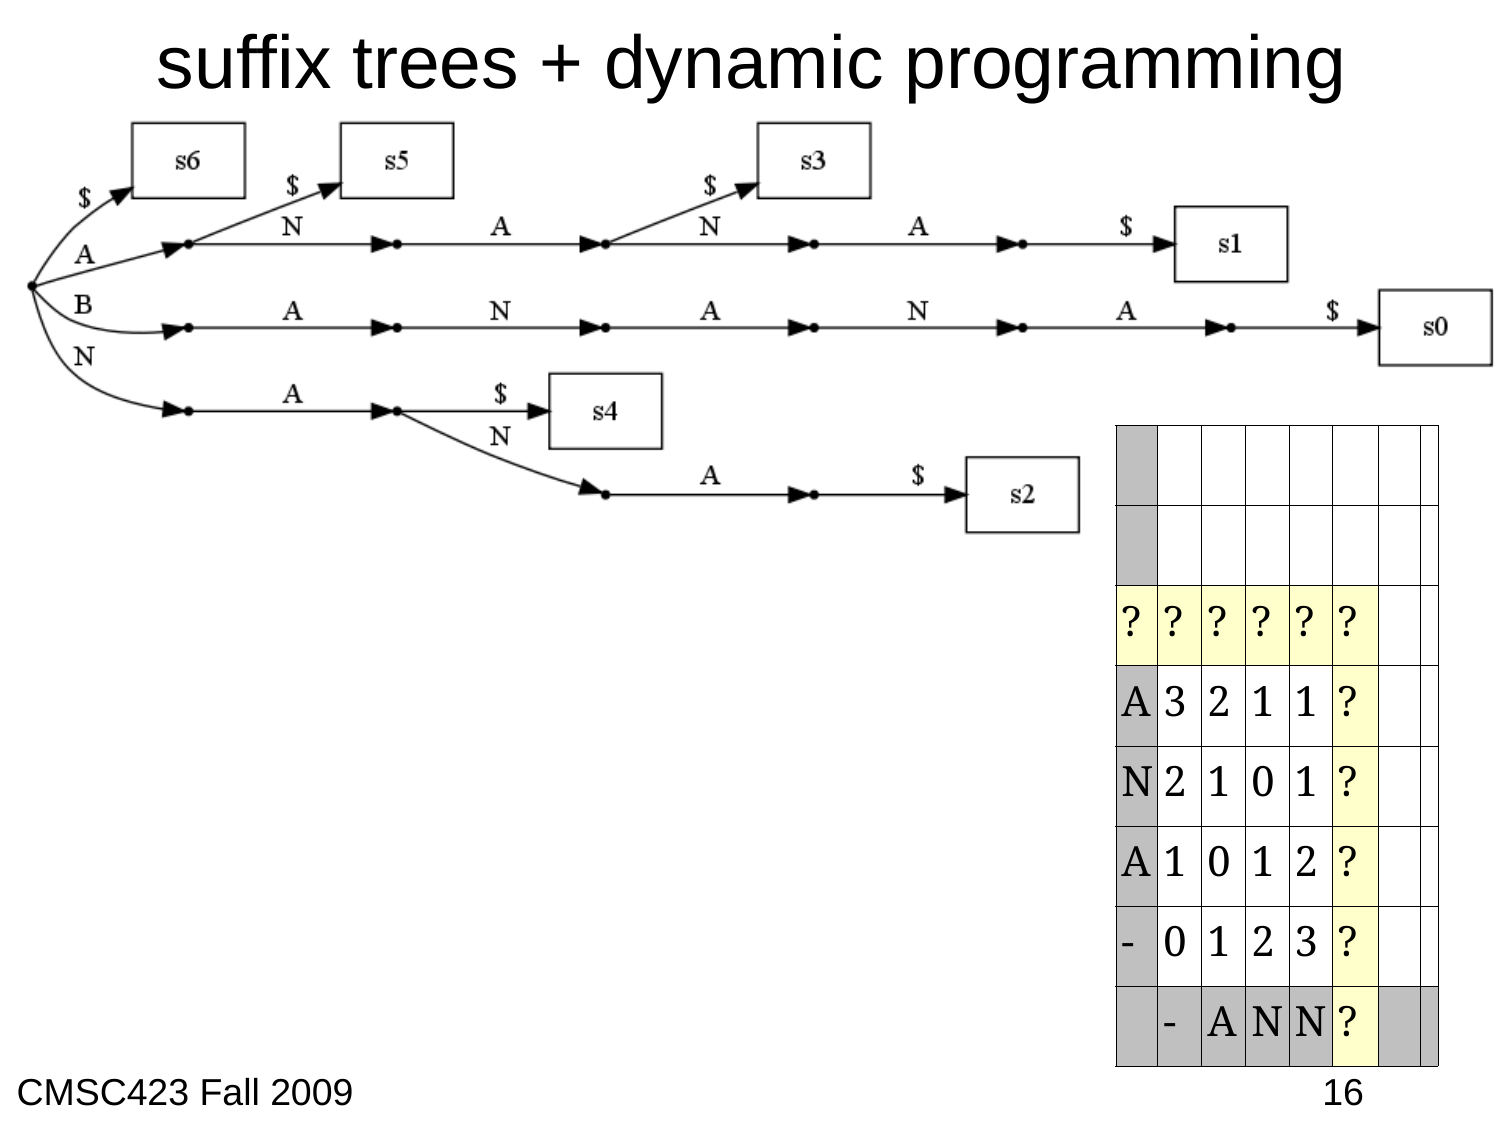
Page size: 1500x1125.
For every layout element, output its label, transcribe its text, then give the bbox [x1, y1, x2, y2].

table_cell ? [1158, 586, 1201, 665]
title suffix trees + dynamic programming [19, 17, 1485, 108]
table_cell [1333, 506, 1378, 585]
table_cell [1290, 506, 1332, 585]
table_cell A [1202, 987, 1245, 1066]
table_cell 1 [1158, 827, 1201, 906]
table_cell 2 [1158, 747, 1201, 826]
table_cell [1379, 827, 1420, 906]
table_cell [1421, 506, 1438, 585]
table_cell ? [1333, 586, 1378, 665]
table_cell ? [1333, 747, 1378, 826]
table_cell ? [1333, 907, 1378, 986]
table_cell 1 [1202, 747, 1245, 826]
table_header [1202, 426, 1245, 505]
table_header [1379, 426, 1420, 505]
table_cell [1117, 987, 1157, 1066]
table_cell [1379, 747, 1420, 826]
table_header [1421, 426, 1438, 505]
table_cell 1 [1246, 827, 1289, 906]
table_header [1117, 426, 1157, 505]
table_header [1290, 426, 1332, 505]
table_cell ? [1333, 827, 1378, 906]
table_cell 3 [1290, 907, 1332, 986]
table_cell ? [1290, 586, 1332, 665]
table_cell ? [1202, 586, 1245, 665]
table_cell [1379, 987, 1420, 1066]
table_cell [1158, 506, 1201, 585]
table_cell N [1117, 747, 1157, 826]
table_cell ? [1333, 666, 1378, 746]
table_cell 0 [1246, 747, 1289, 826]
table_cell [1246, 506, 1289, 585]
table_cell 1 [1290, 747, 1332, 826]
table_cell [1379, 907, 1420, 986]
table_cell [1421, 747, 1438, 826]
table_cell [1117, 506, 1157, 585]
table_cell [1421, 666, 1438, 746]
table_cell [1202, 506, 1245, 585]
table_cell ? [1117, 586, 1157, 665]
table_cell A [1117, 827, 1157, 906]
table_cell 1 [1290, 666, 1332, 746]
table_cell A [1117, 666, 1157, 746]
table_cell 1 [1246, 666, 1289, 746]
table_cell 2 [1246, 907, 1289, 986]
table_header [1333, 426, 1378, 505]
table_cell 1 [1202, 907, 1245, 986]
table_cell [1421, 987, 1438, 1066]
table_cell [1421, 827, 1438, 906]
table_cell 0 [1158, 907, 1201, 986]
table_cell 2 [1202, 666, 1245, 746]
table_cell [1379, 586, 1420, 665]
table_cell 0 [1202, 827, 1245, 906]
picture [20, 115, 1500, 541]
table_cell - [1158, 987, 1201, 1066]
table_cell [1379, 666, 1420, 746]
table_cell - [1117, 907, 1157, 986]
table_cell 2 [1290, 827, 1332, 906]
table_cell [1379, 506, 1420, 585]
table_cell N [1290, 987, 1332, 1066]
table_cell ? [1246, 586, 1289, 665]
table_cell 3 [1158, 666, 1201, 746]
table_cell [1421, 907, 1438, 986]
table_header [1158, 426, 1201, 505]
table_cell N [1246, 987, 1289, 1066]
table_cell [1421, 586, 1438, 665]
table_cell ? [1333, 987, 1378, 1066]
table_header [1246, 426, 1289, 505]
